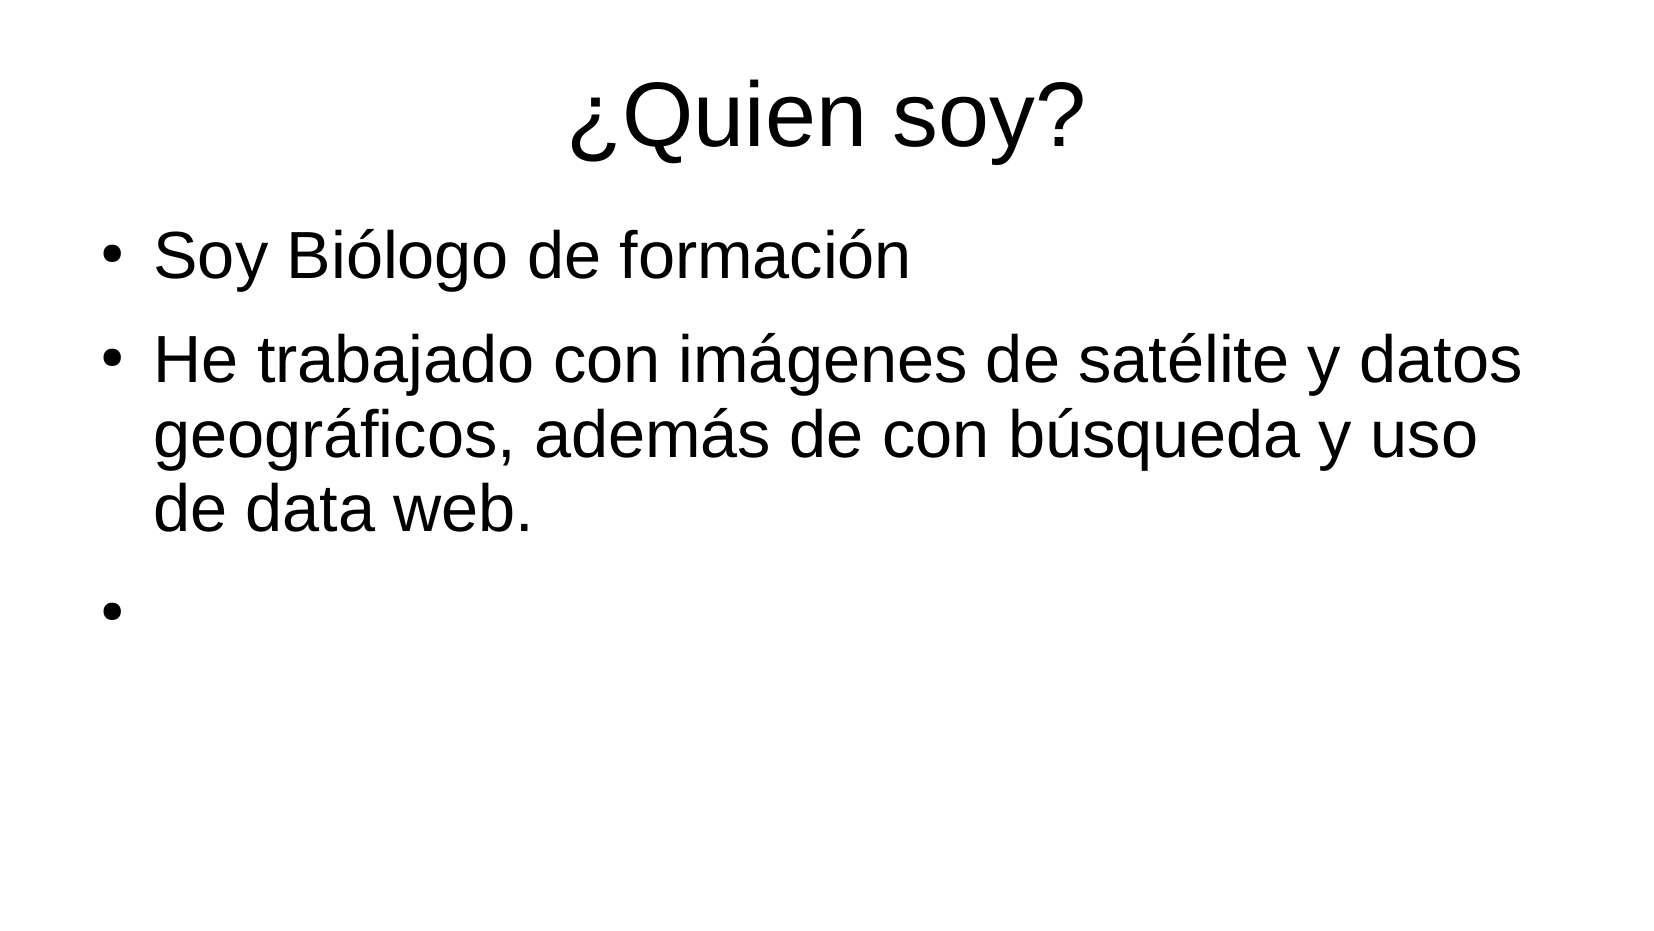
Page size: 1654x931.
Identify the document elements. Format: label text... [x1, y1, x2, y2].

list Soy Biólogo de formación He trabajado con imágenes de satélite y datos geográficos, además de con búsqueda y uso de data web. [82, 217, 1571, 758]
title ¿Quien soy? [82, 37, 1571, 193]
